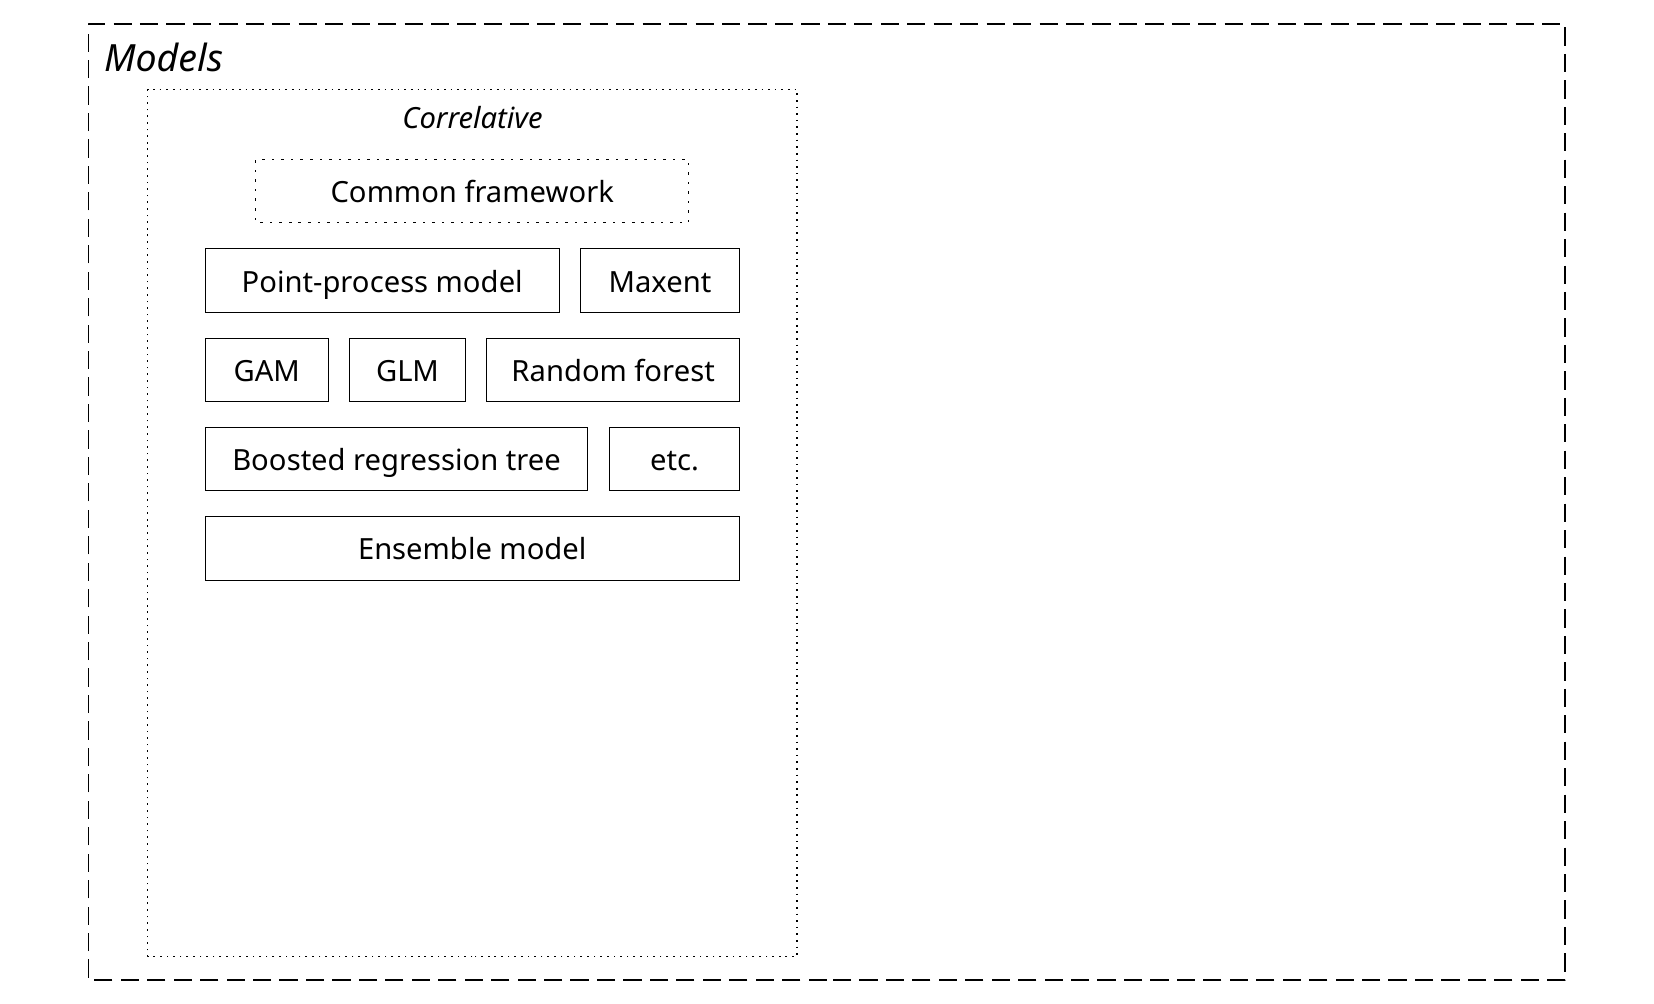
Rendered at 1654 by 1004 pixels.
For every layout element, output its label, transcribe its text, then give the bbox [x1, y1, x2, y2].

text_box Common framework [255, 159, 689, 223]
text_box Maxent [580, 248, 740, 313]
text_box Random forest [486, 338, 740, 402]
text_box etc. [609, 427, 740, 491]
text_box Models [88, 23, 1565, 981]
text_box GLM [349, 338, 466, 402]
text_box Correlative [147, 89, 798, 957]
text_box Point-process model [205, 248, 560, 313]
text_box GAM [205, 338, 329, 402]
text_box Boosted regression tree [205, 427, 588, 491]
text_box Ensemble model [205, 516, 740, 581]
